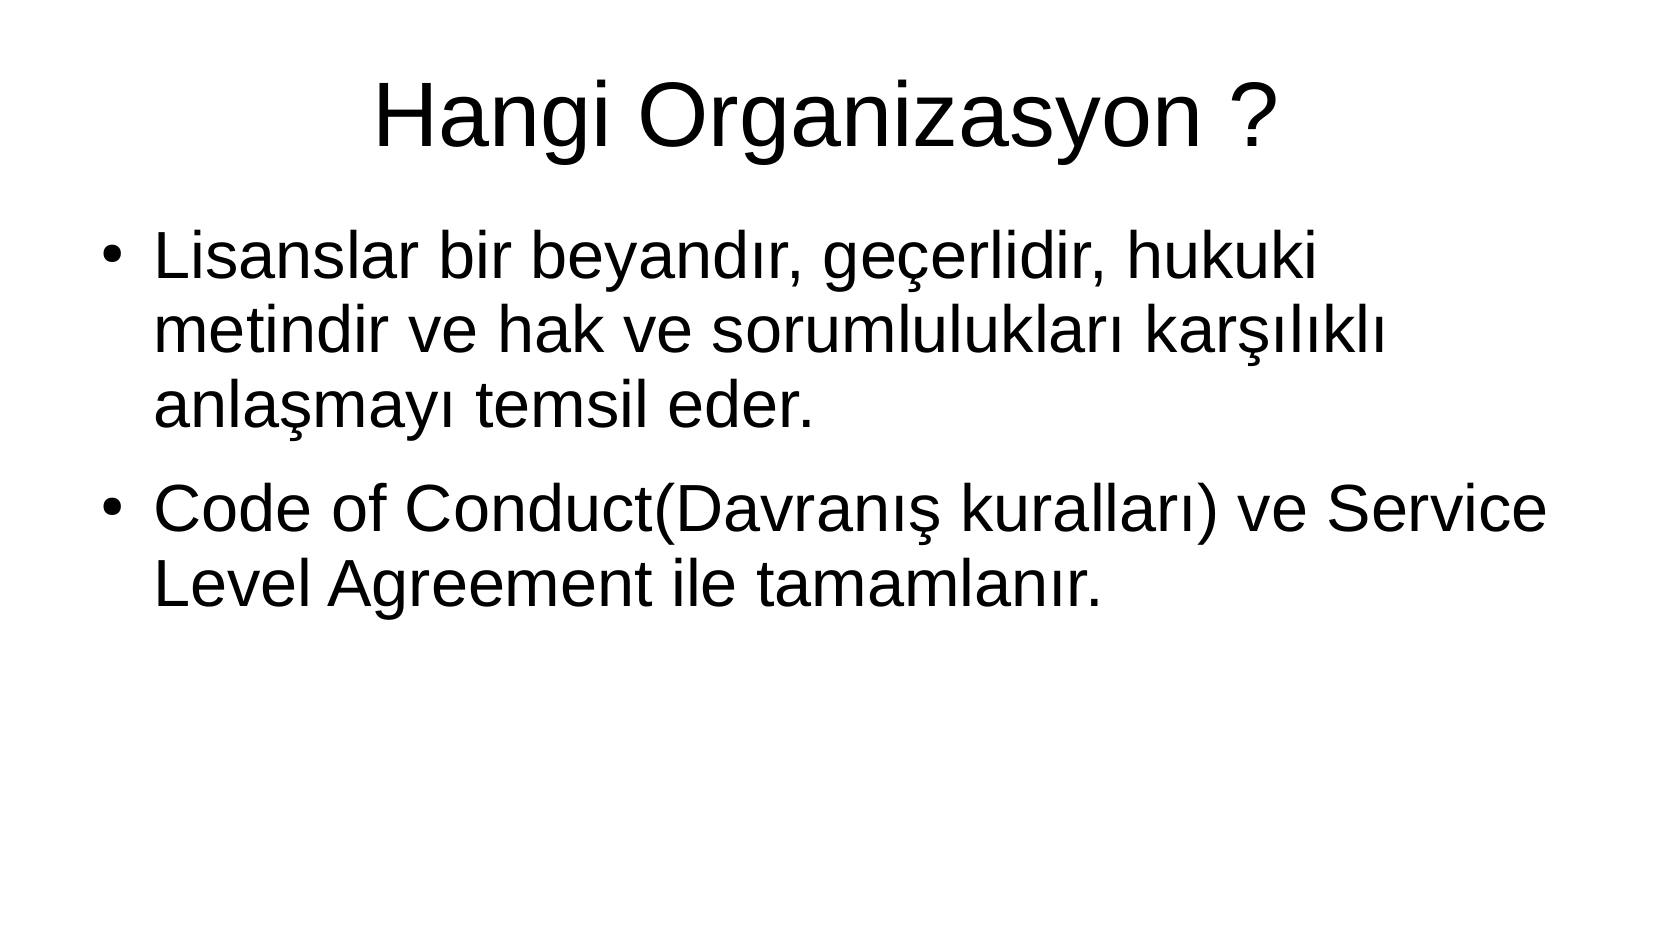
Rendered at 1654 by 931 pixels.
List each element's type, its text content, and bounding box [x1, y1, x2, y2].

list Lisanslar bir beyandır, geçerlidir, hukuki metindir ve hak ve sorumlulukları karşılıklı anlaşmayı temsil eder. Code of Conduct(Davranış kuralları) ve Service Level Agreement ile tamamlanır. [82, 217, 1571, 758]
title Hangi Organizasyon ? [82, 37, 1571, 193]
